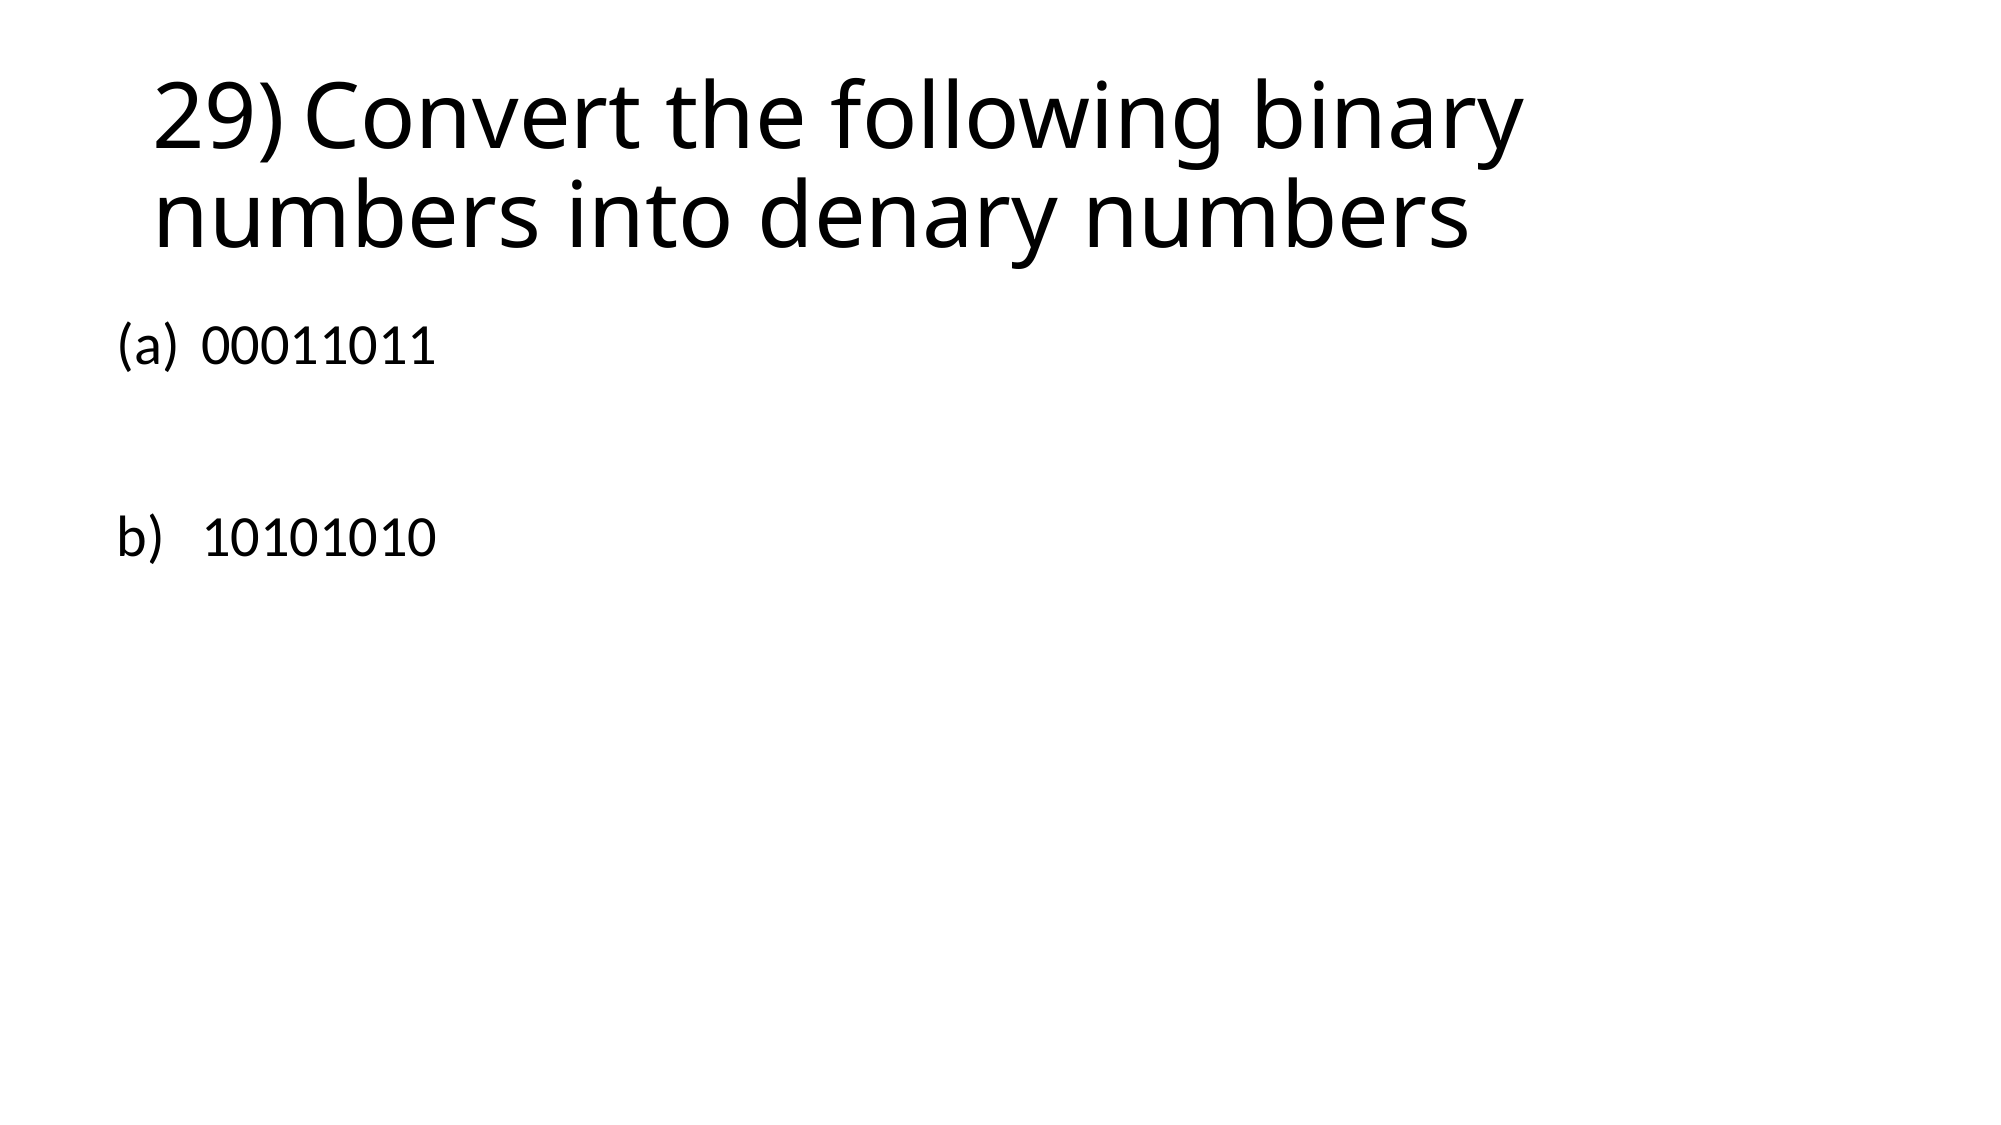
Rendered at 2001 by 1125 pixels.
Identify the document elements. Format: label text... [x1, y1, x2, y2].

title 29) Convert the following binary numbers into denary numbers [137, 59, 1863, 278]
list 00011011 10101010 [101, 306, 1827, 1021]
